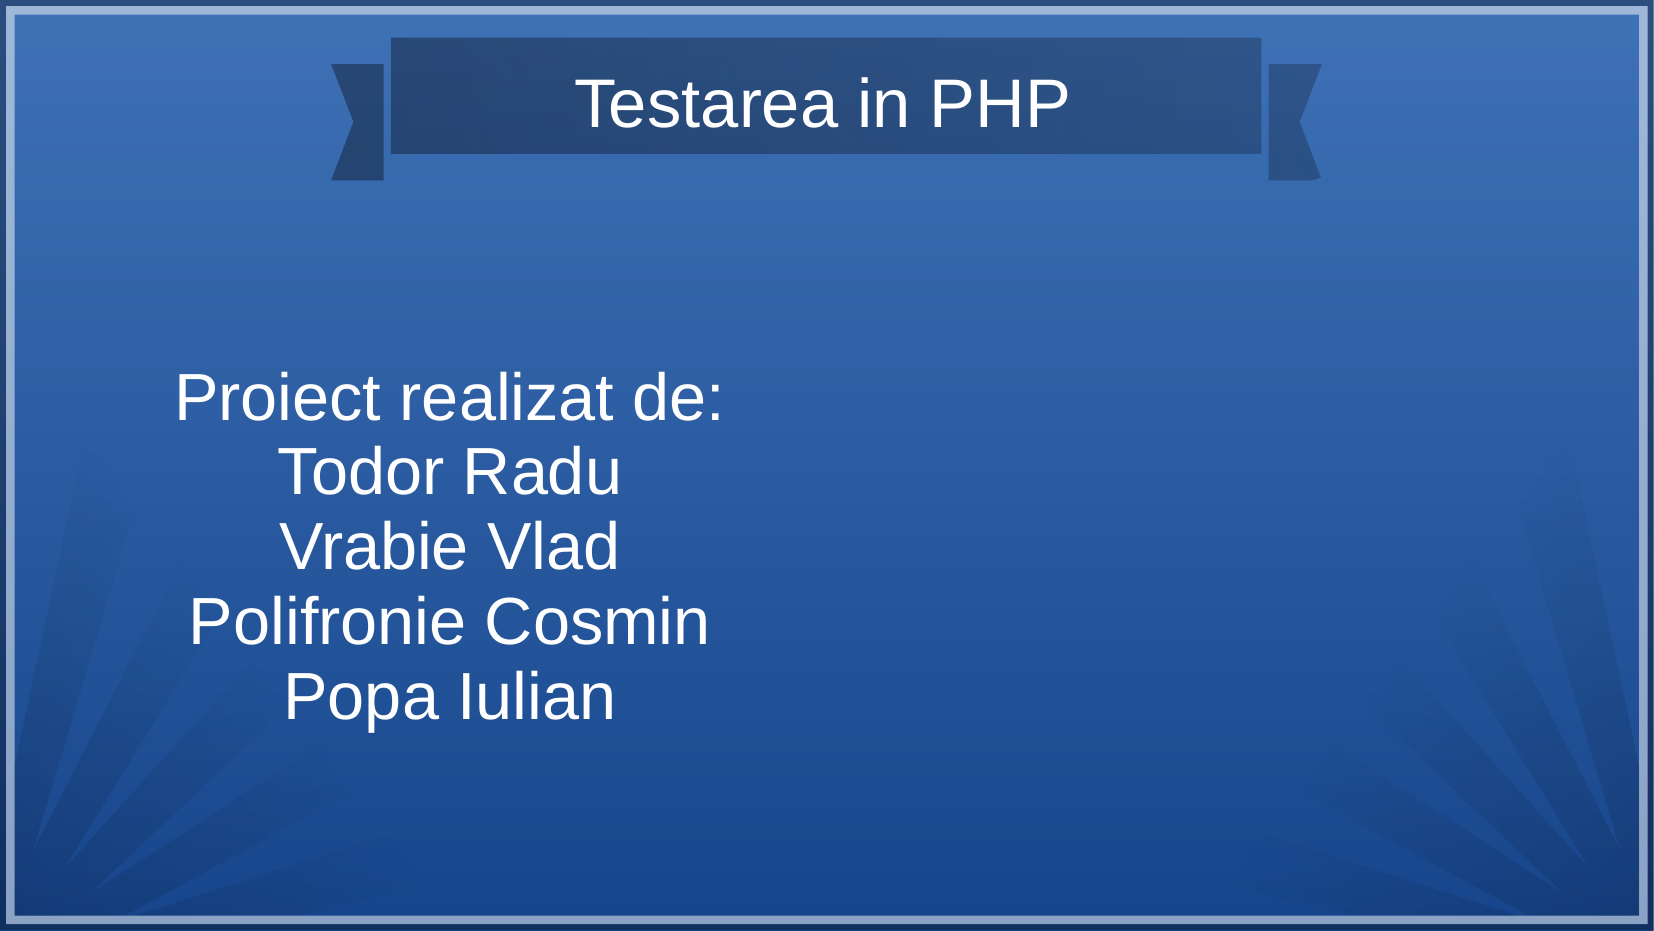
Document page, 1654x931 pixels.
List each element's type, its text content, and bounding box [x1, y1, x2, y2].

subtitle Proiect realizat de: Todor Radu Vrabie Vlad Polifronie Cosmin Popa Iulian [90, 210, 811, 734]
title Testarea in PHP [385, 45, 1261, 164]
